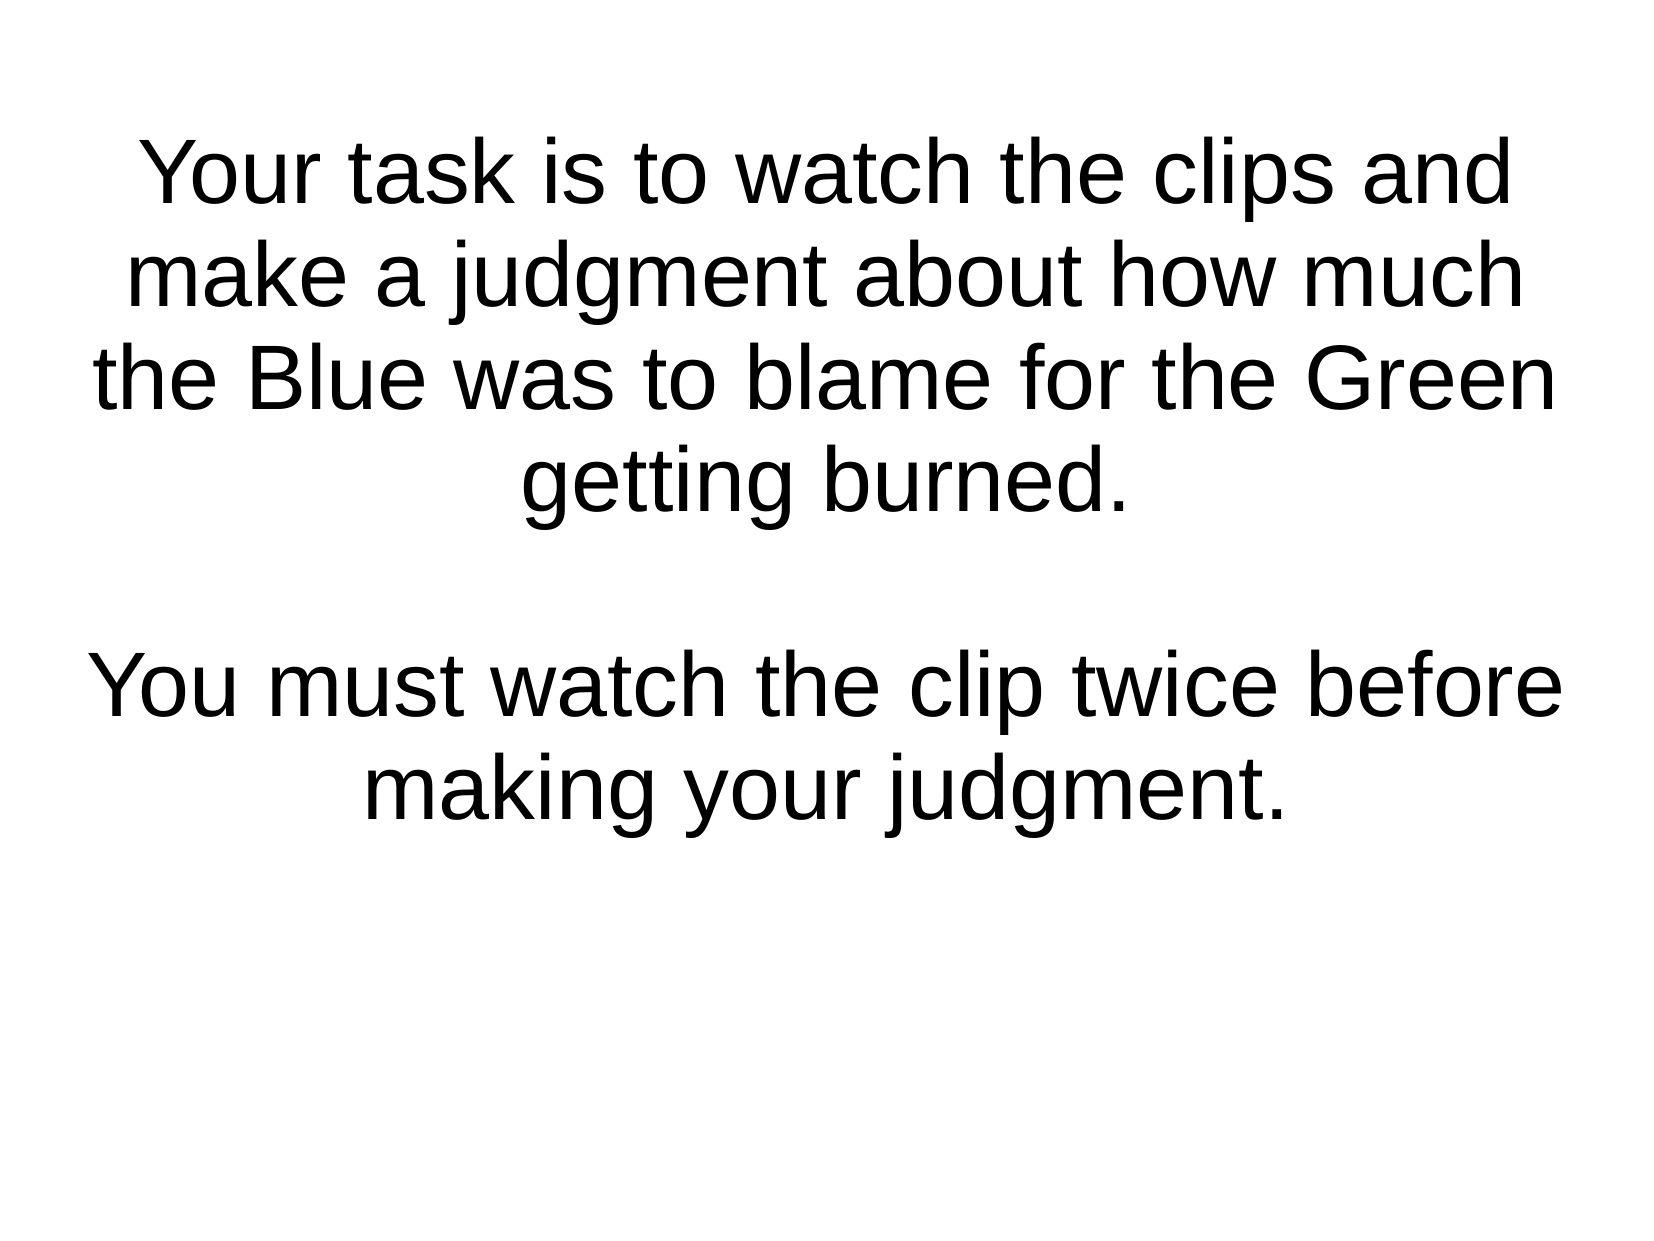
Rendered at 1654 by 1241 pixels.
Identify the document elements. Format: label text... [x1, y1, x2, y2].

title Your task is to watch the clips and make a judgment about how much the Blue was to blame for the Green getting burned. You must watch the clip twice before making your judgment. [82, 121, 1571, 1126]
